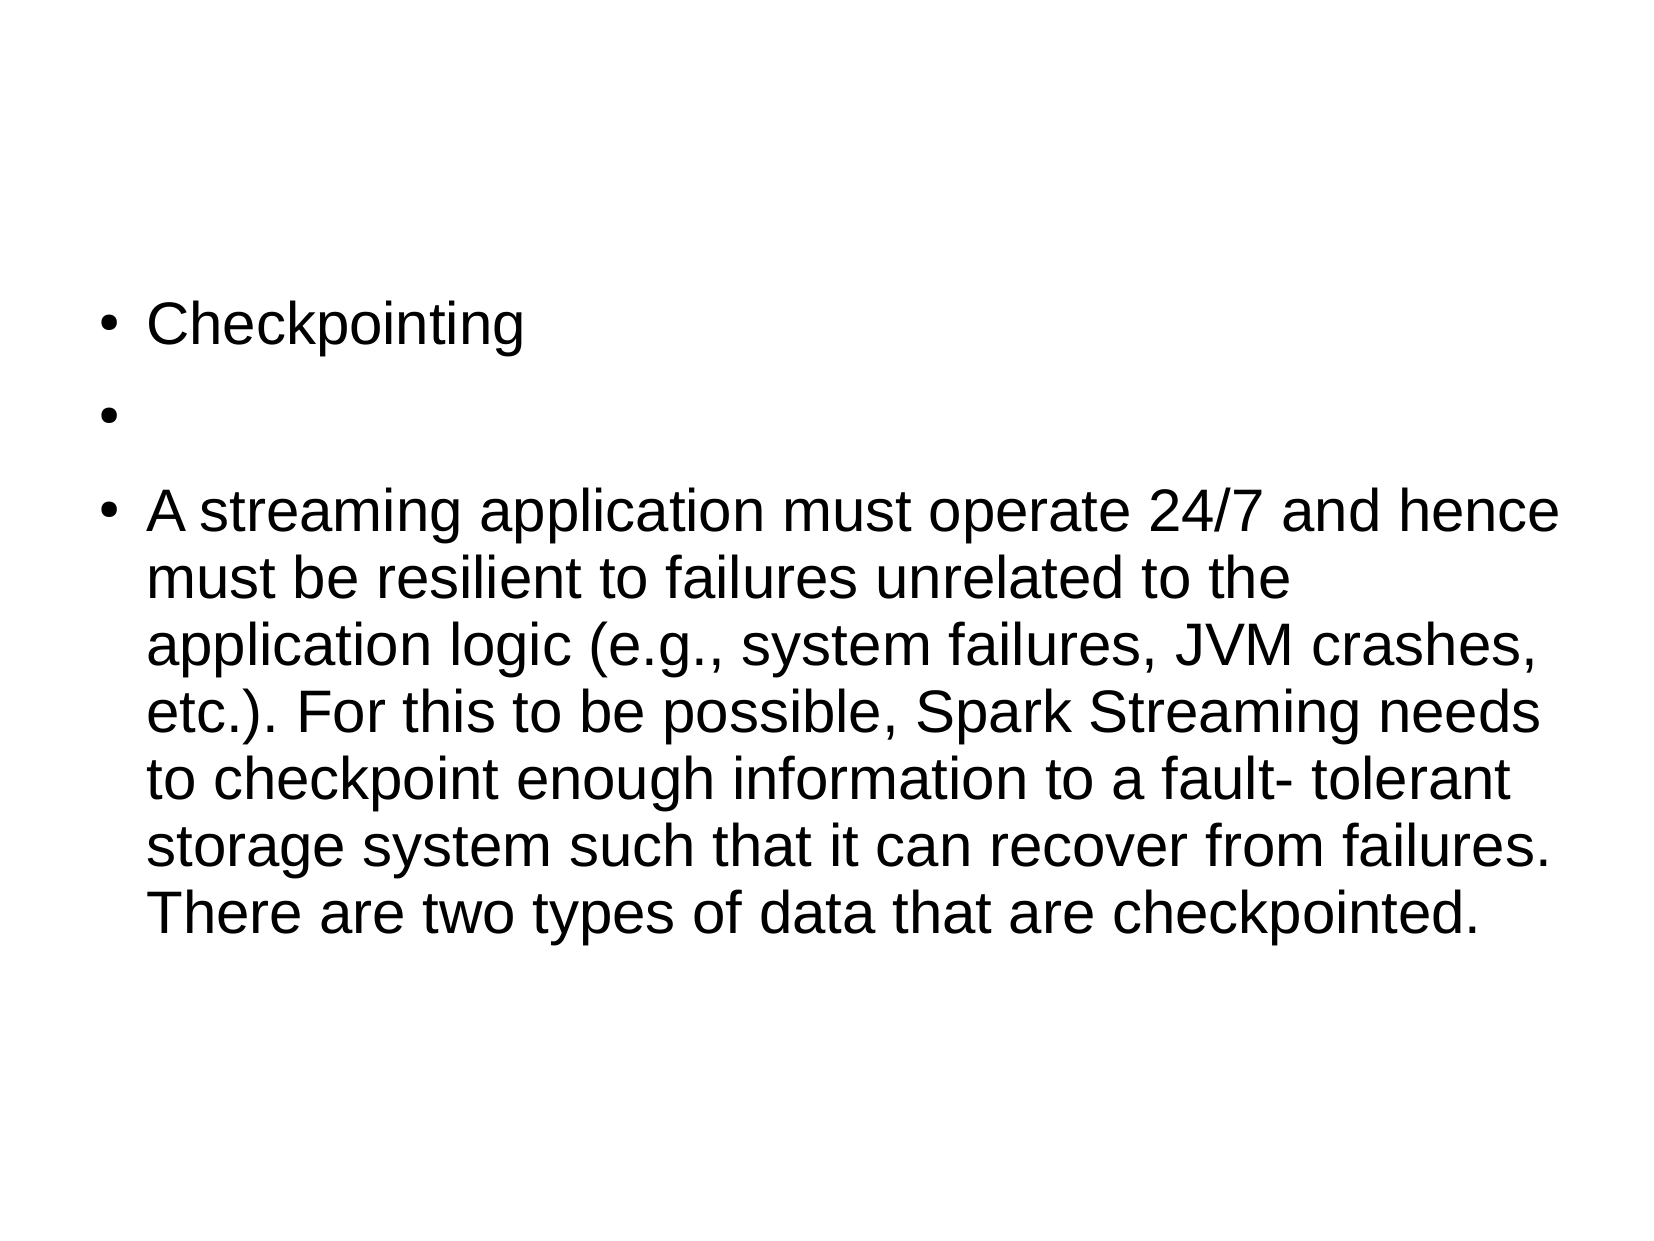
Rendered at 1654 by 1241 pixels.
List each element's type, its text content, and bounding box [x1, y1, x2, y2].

list Checkpointing A streaming application must operate 24/7 and hence must be resilient to failures unrelated to the application logic (e.g., system failures, JVM crashes, etc.). For this to be possible, Spark Streaming needs to checkpoint enough information to a fault- tolerant storage system such that it can recover from failures. There are two types of data that are checkpointed. [82, 290, 1571, 1010]
